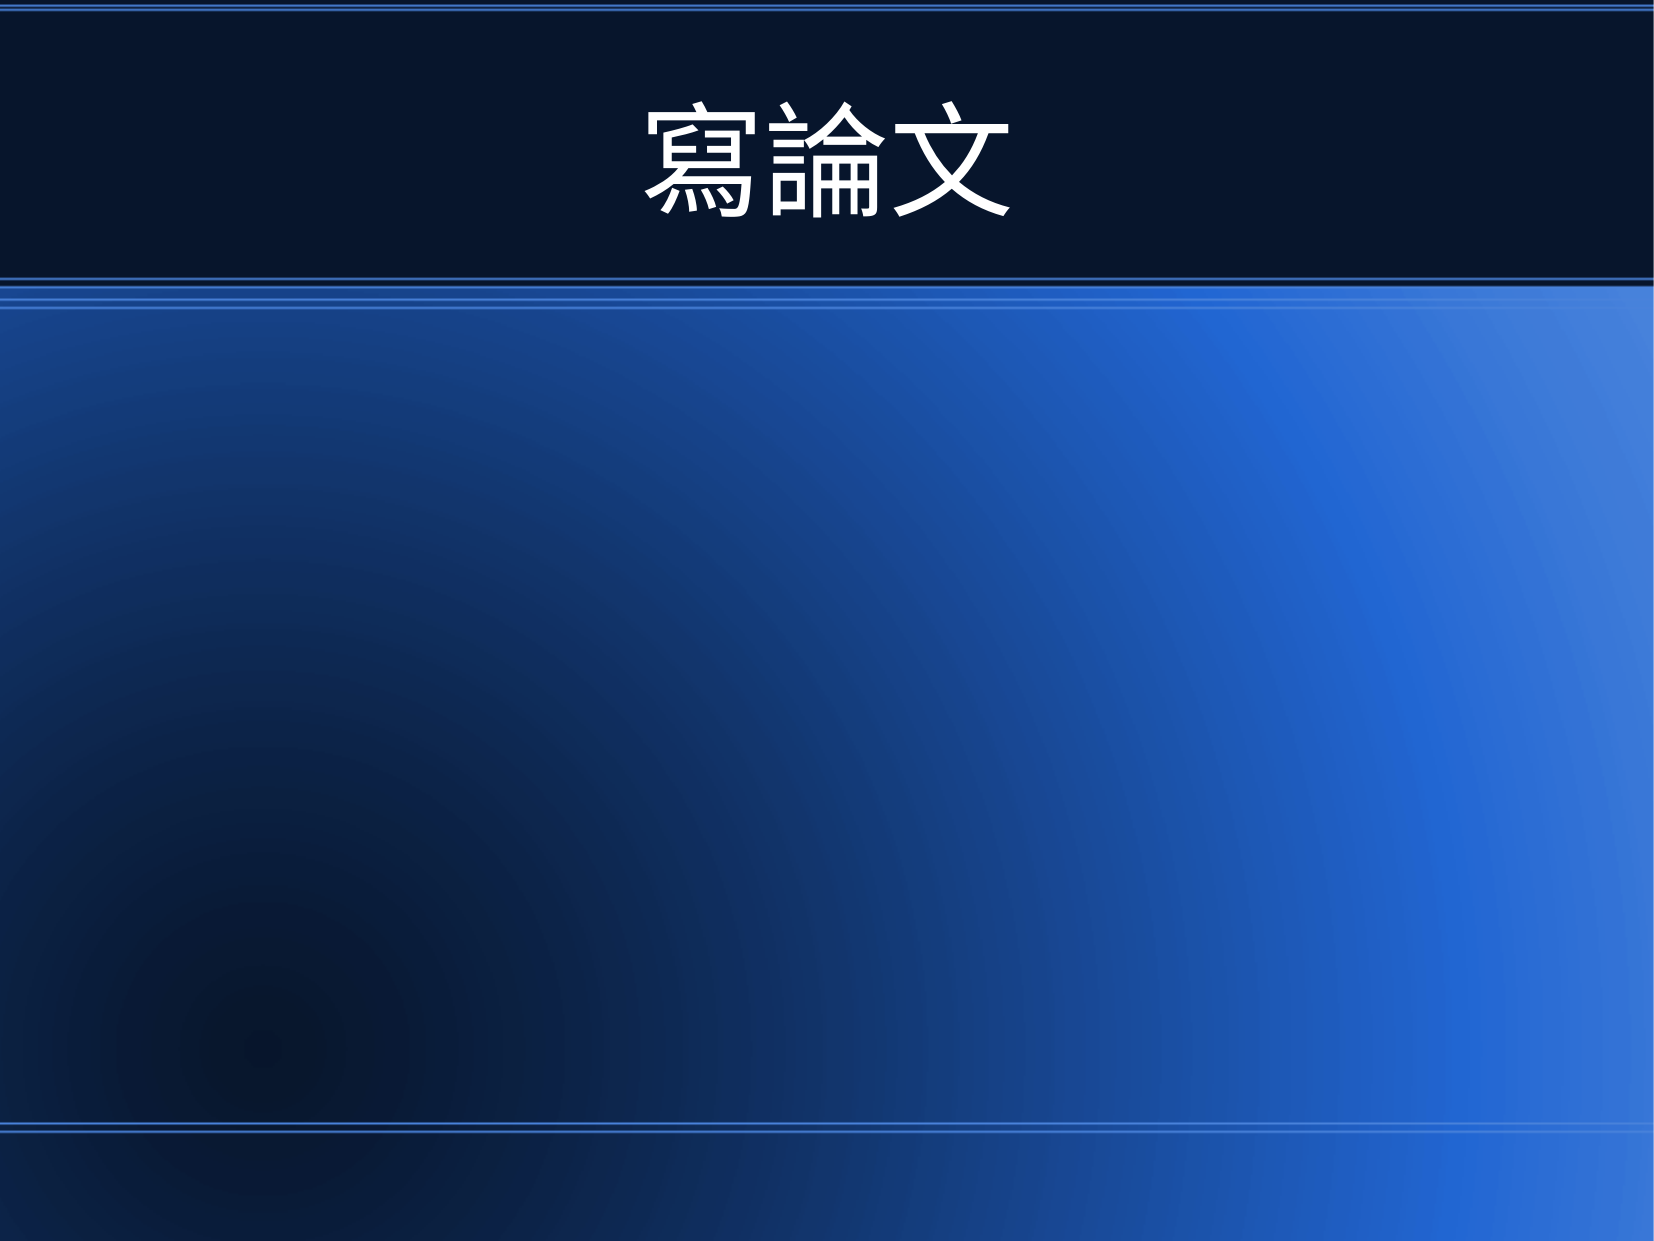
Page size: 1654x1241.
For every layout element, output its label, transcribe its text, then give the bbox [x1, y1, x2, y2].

title 寫論文 [82, 49, 1571, 257]
picture [0, 0, 1654, 1241]
